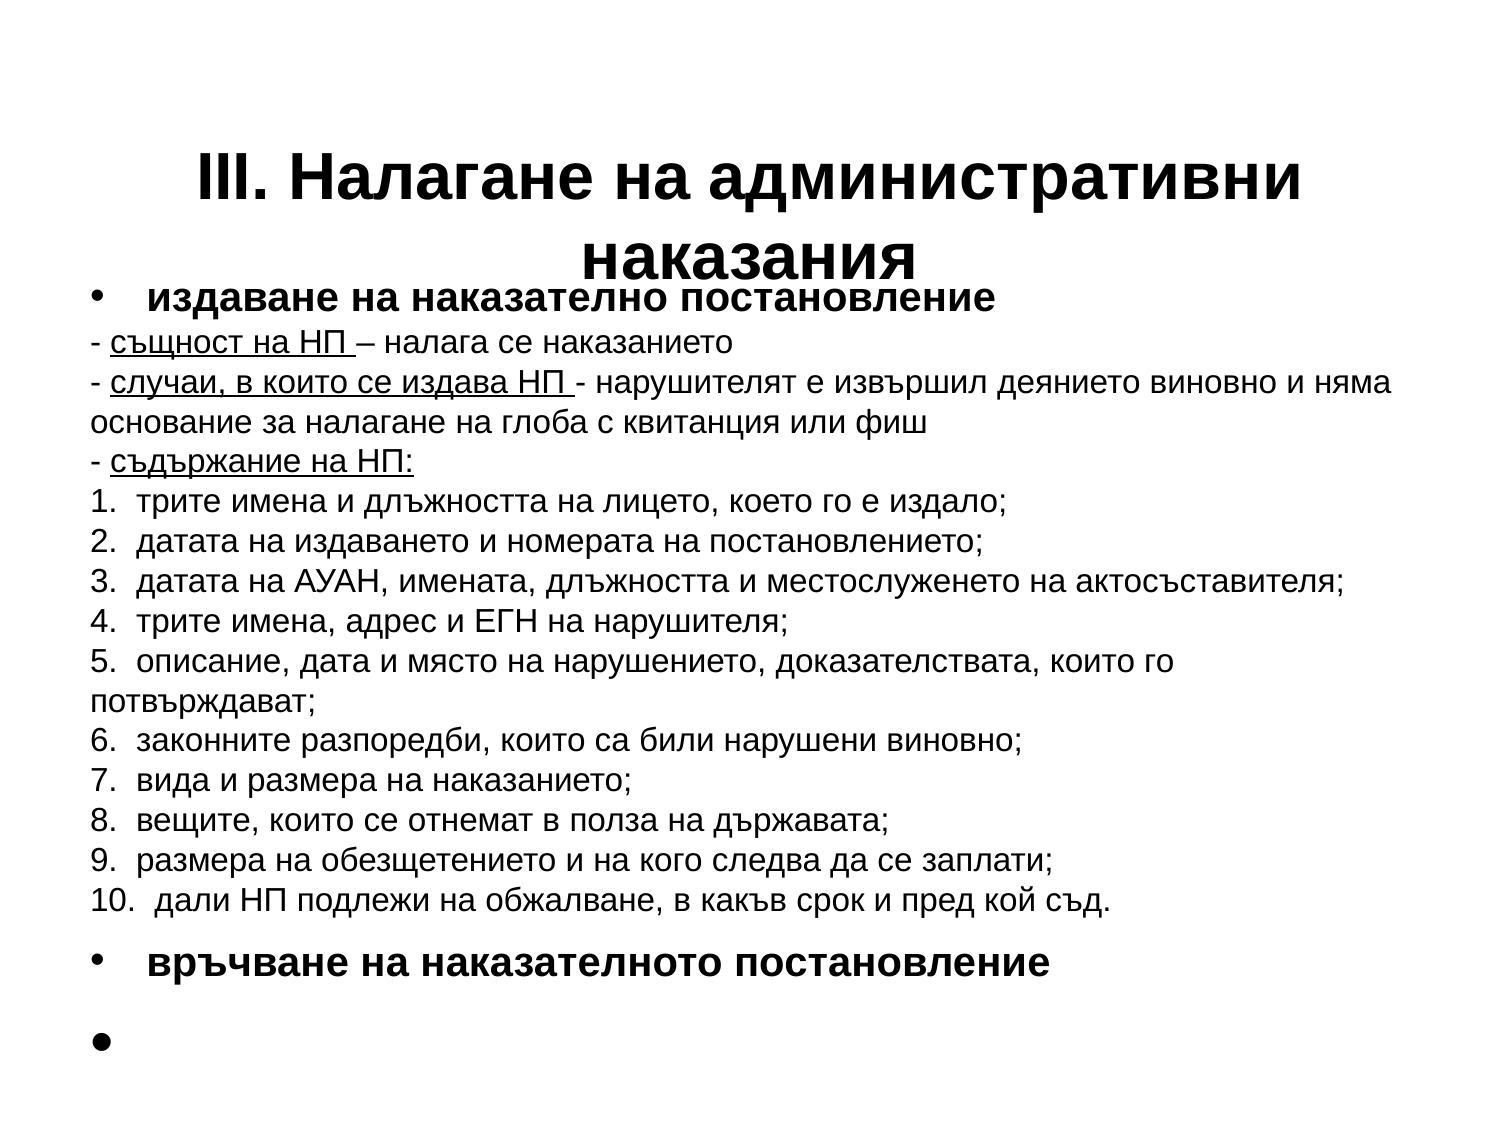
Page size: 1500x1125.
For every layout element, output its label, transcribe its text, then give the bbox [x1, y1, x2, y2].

list издаване на наказателно постановление - същност на НП – налага се наказанието - случаи, в които се издава НП - нарушителят е извършил деянието виновно и няма основание за налагане на глоба с квитанция или фиш - съдържание на НП: 1. трите имена и длъжността на лицето, което го е издало; 2. датата на издаването и номерата на постановлението; 3. датата на АУАН, имената, длъжността и местослуженето на актосъставителя; 4. трите имена, адрес и ЕГН на нарушителя; 5. описание, дата и място на нарушението, доказателствата, които го потвърждават; 6. законните разпоредби, които са били нарушени виновно; 7. вида и размера на наказанието; 8. вещите, които се отнемат в полза на държавата; 9. размера на обезщетението и на кого следва да се заплати; 10. дали НП подлежи на обжалване, в какъв срок и пред кой съд. връчване на наказателното постановление [75, 262, 1426, 1005]
title ІІІ. Налагане на административни наказания [75, 45, 1426, 233]
